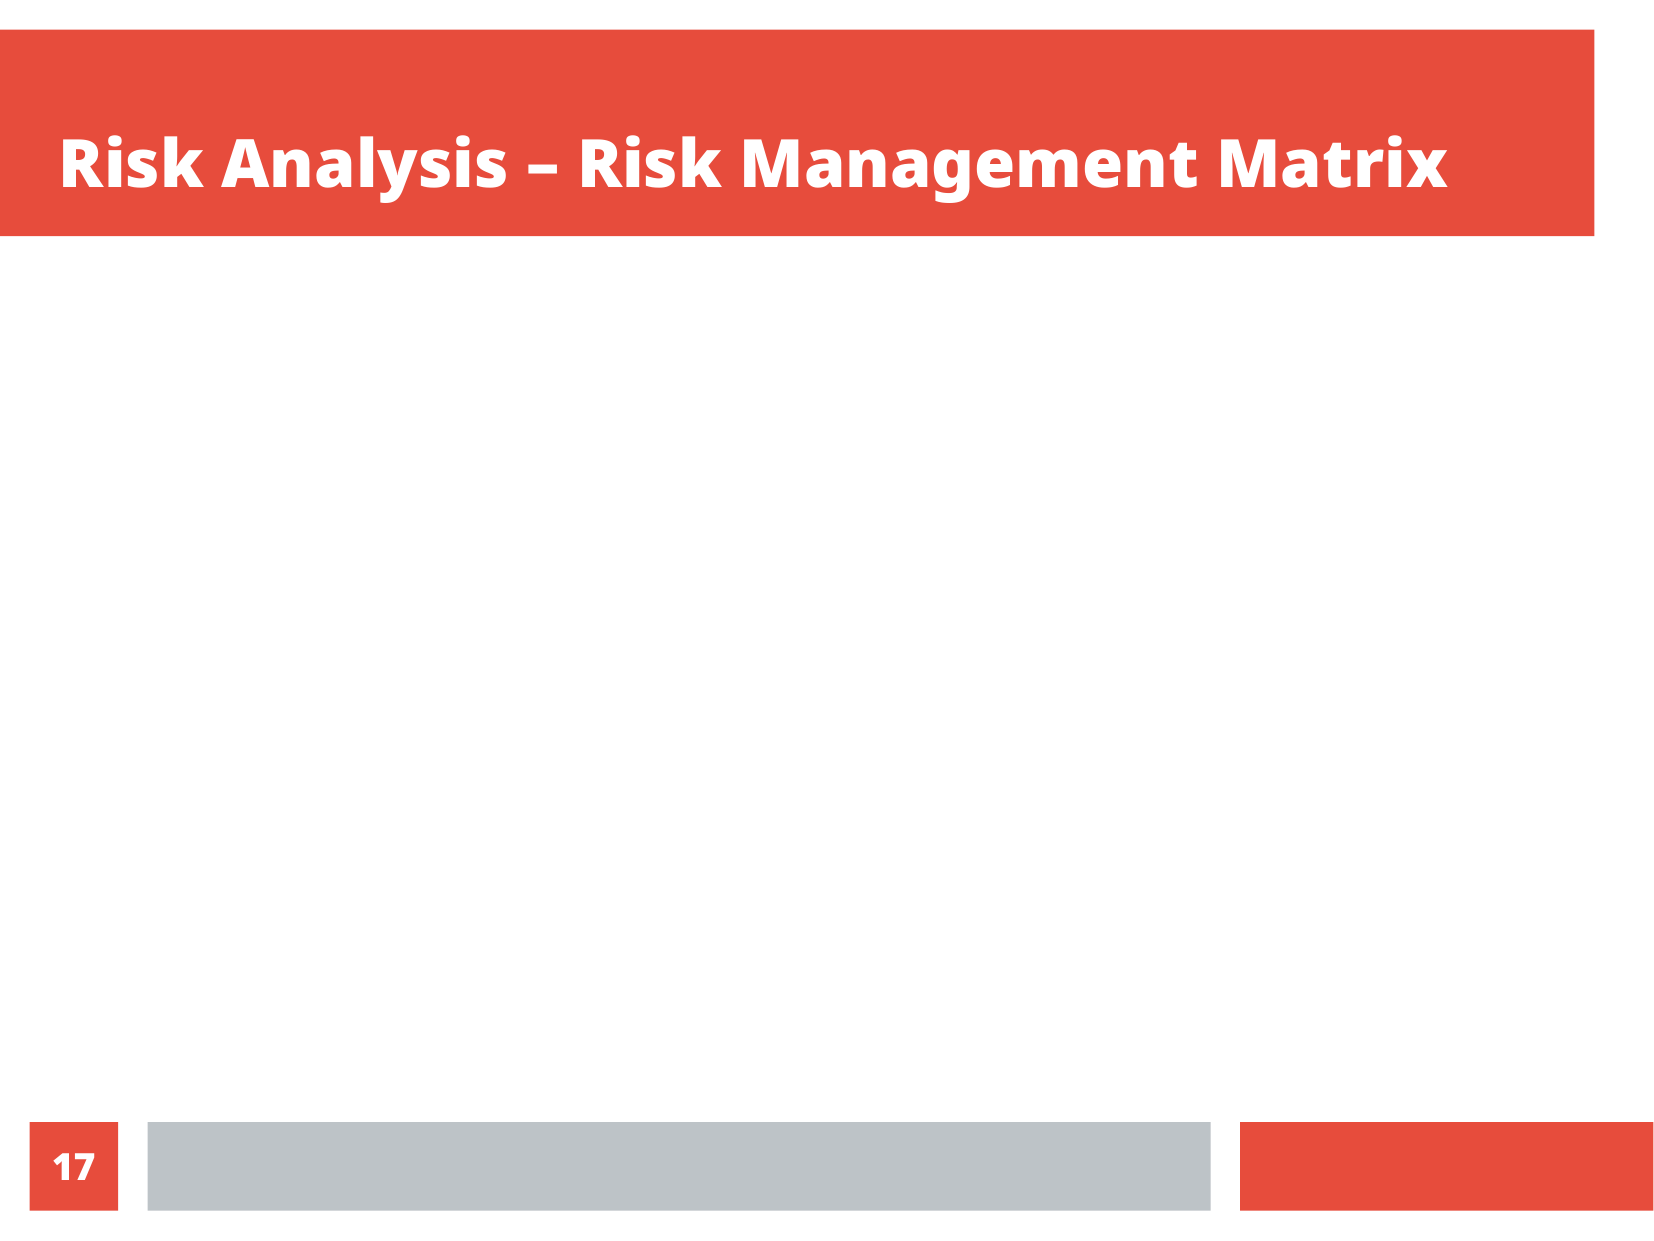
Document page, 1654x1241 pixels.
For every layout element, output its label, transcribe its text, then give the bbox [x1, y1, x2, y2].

title Risk Analysis – Risk Management Matrix [59, 59, 1595, 207]
